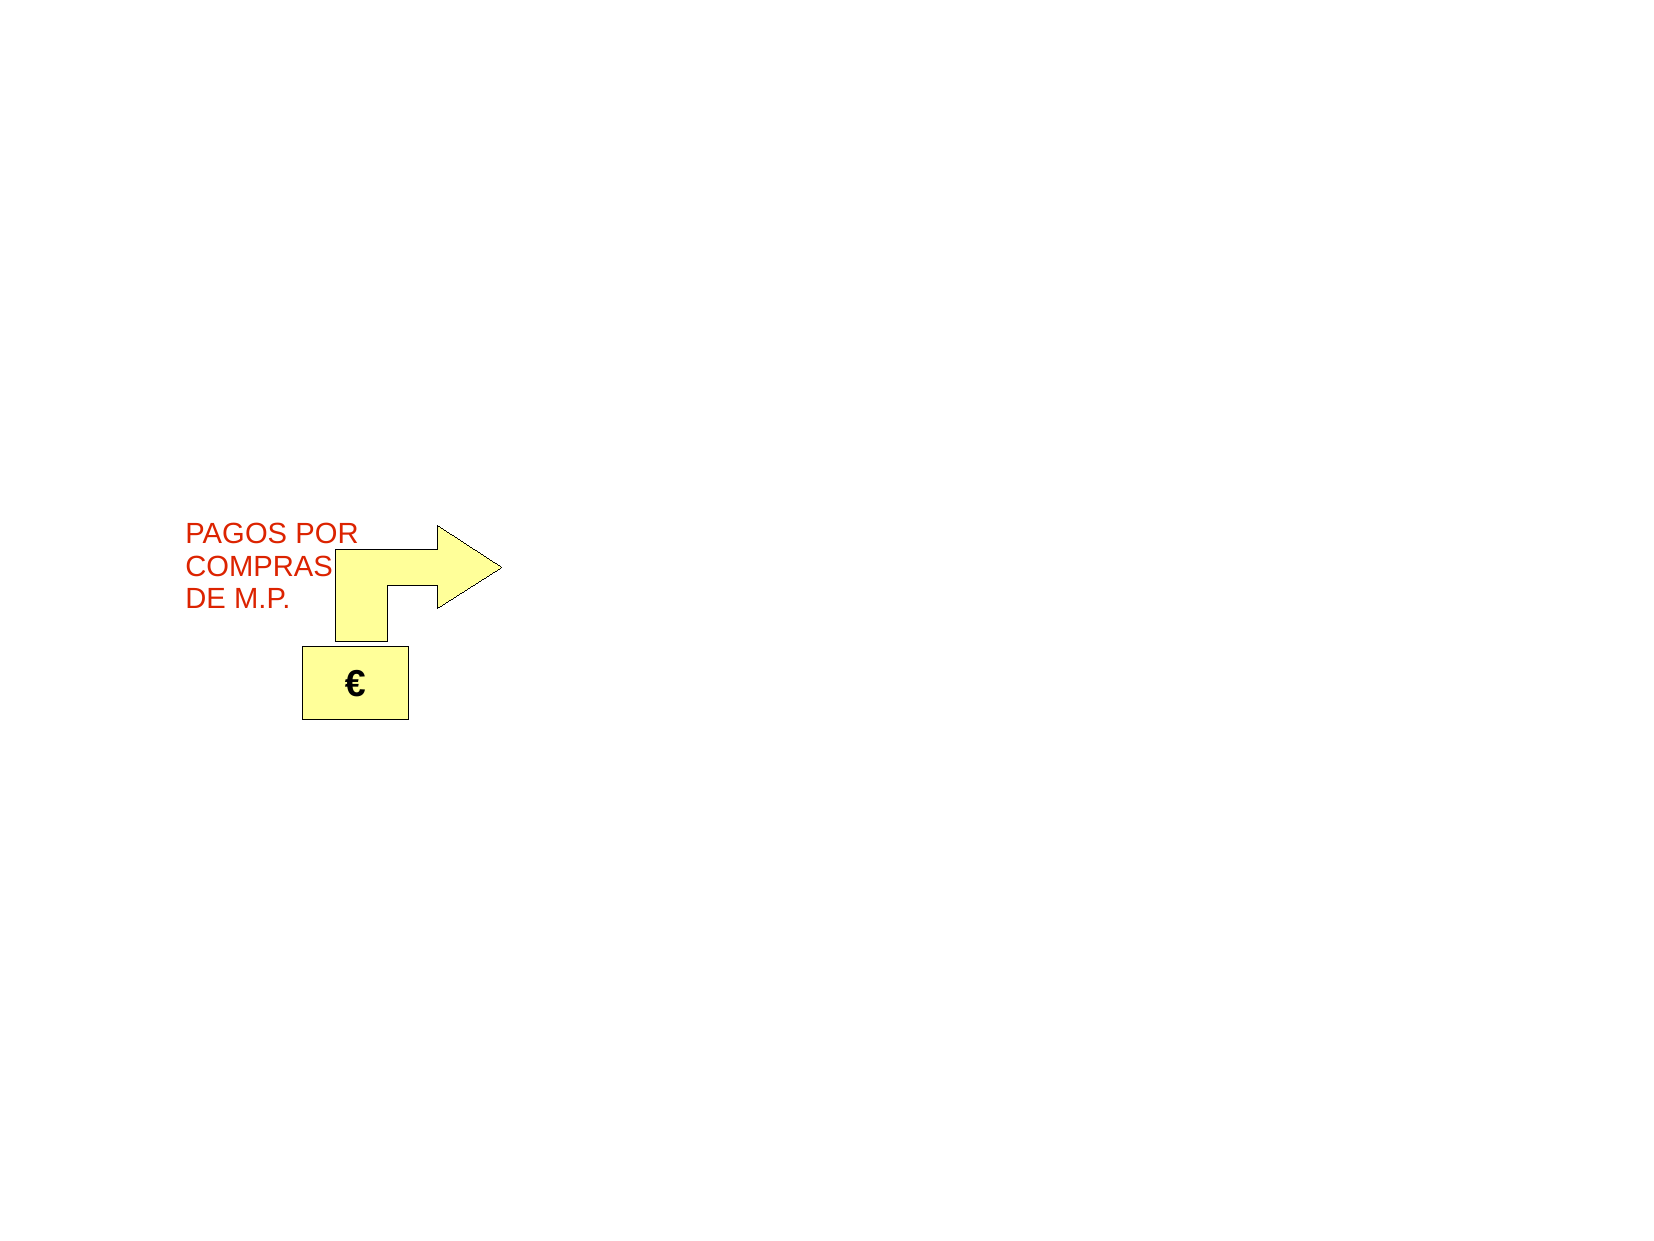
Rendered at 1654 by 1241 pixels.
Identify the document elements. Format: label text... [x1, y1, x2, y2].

text_box PAGOS POR COMPRAS DE M.P. [170, 509, 396, 623]
text_box [335, 525, 502, 642]
text_box € [302, 646, 409, 720]
